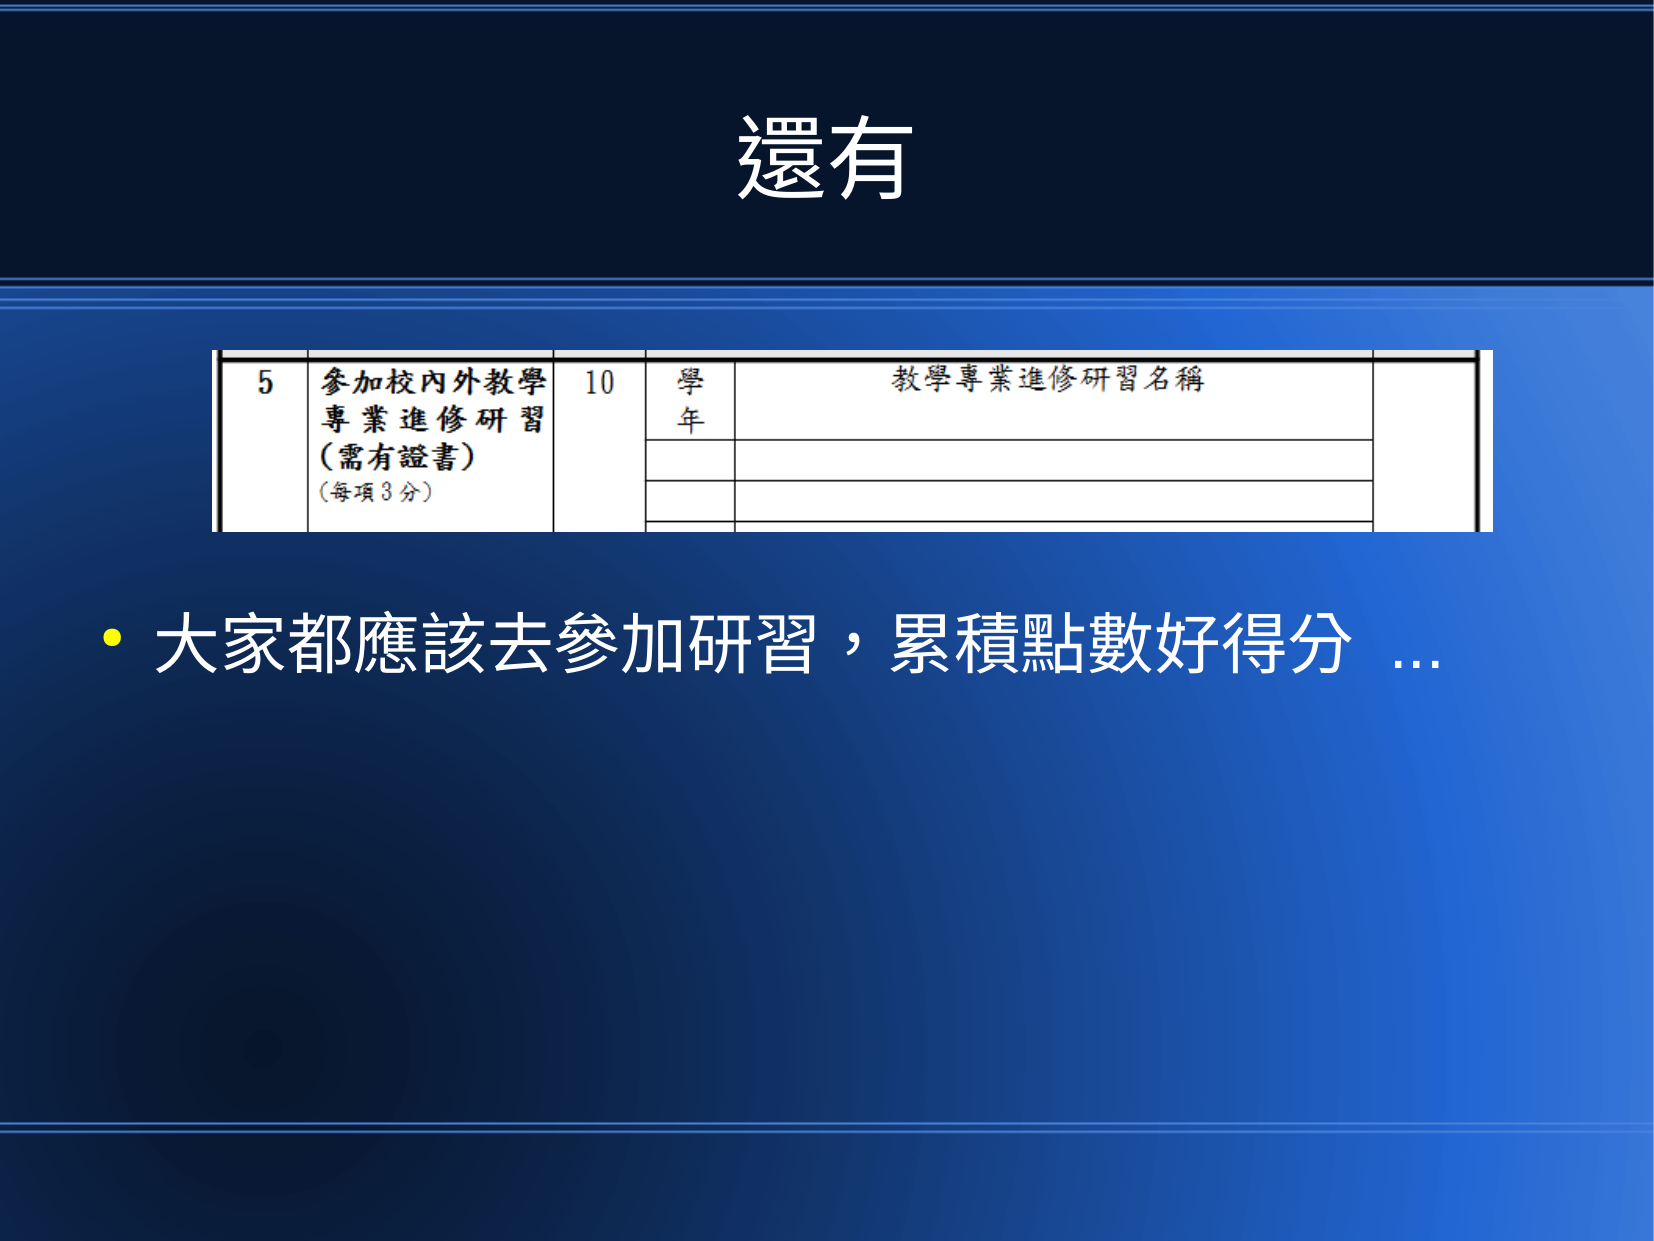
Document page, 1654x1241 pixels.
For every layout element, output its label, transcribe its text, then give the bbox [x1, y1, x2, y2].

title 還有 [82, 49, 1571, 257]
picture [0, 0, 1654, 1241]
list 大家都應該去參加研習，累積點數好得分 ... [82, 590, 1571, 1075]
